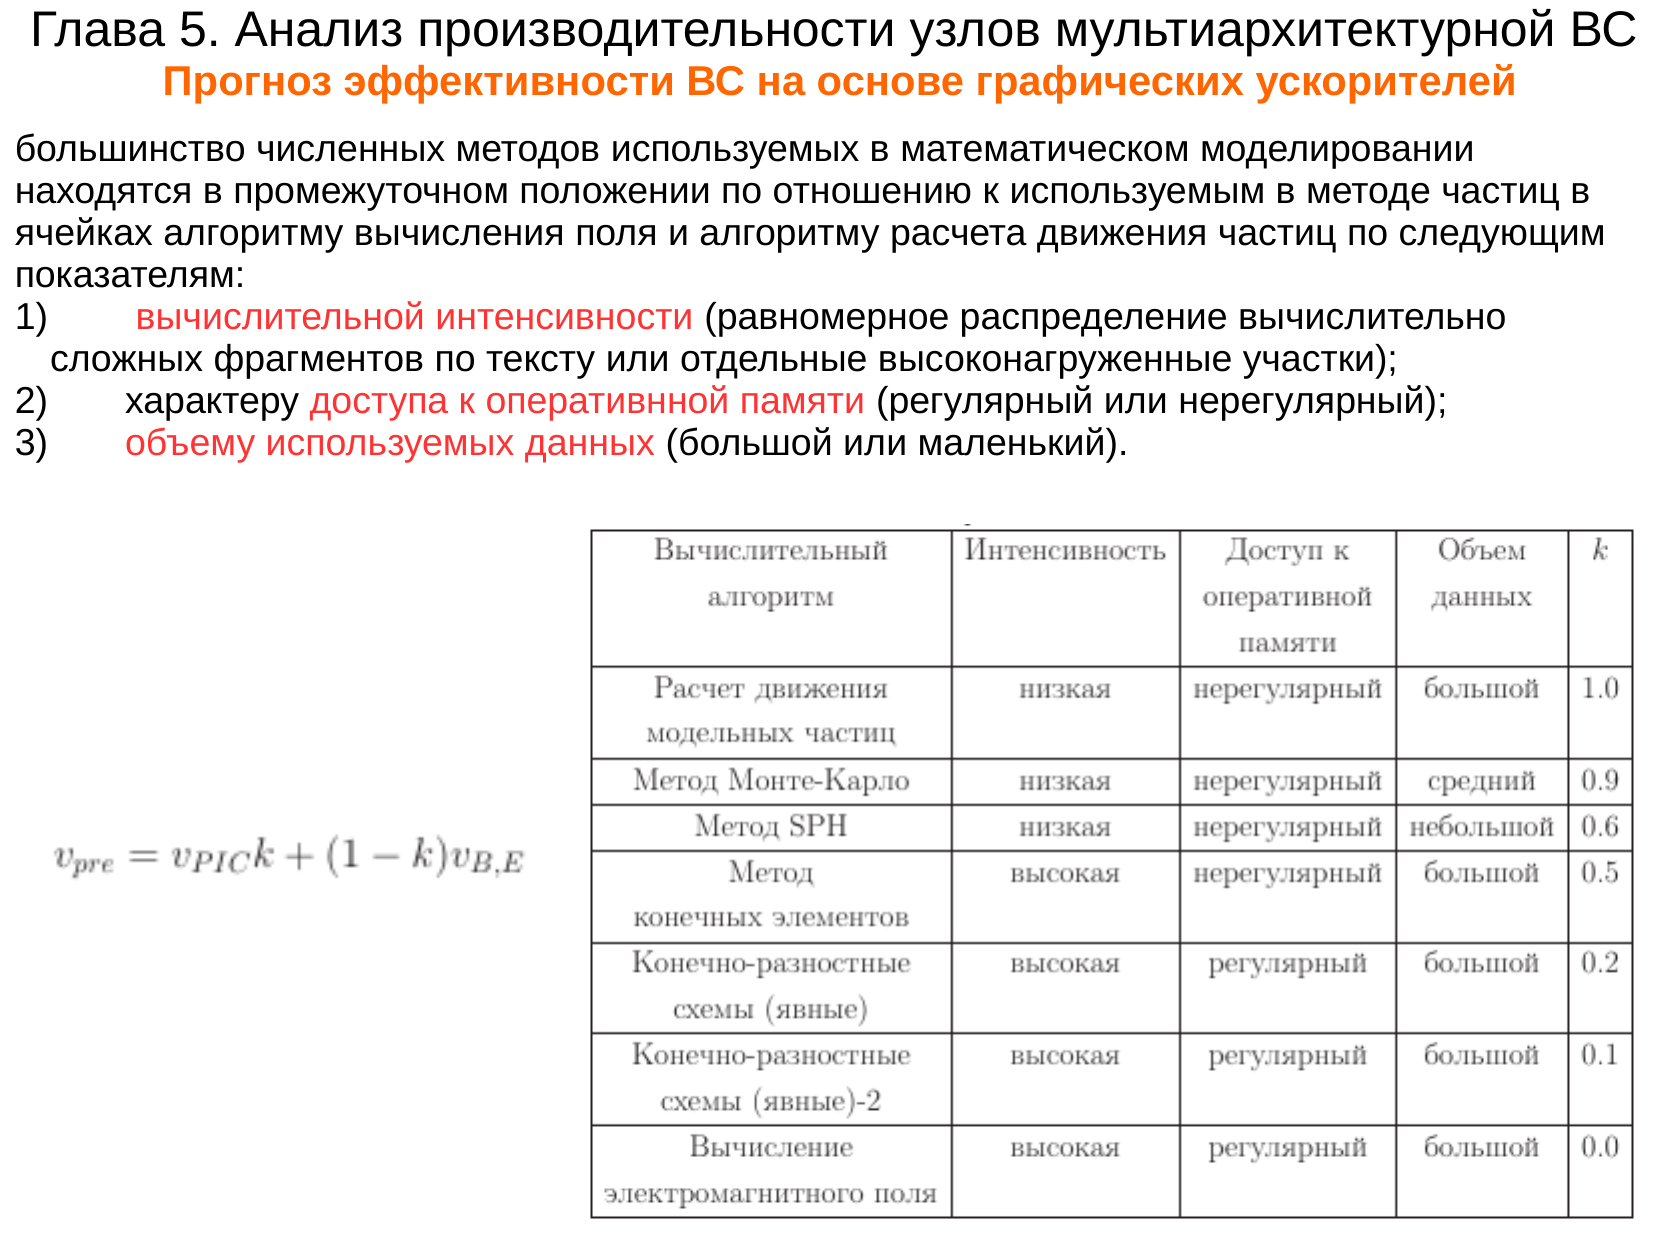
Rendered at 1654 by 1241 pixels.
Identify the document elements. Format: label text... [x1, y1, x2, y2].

text_box большинство численных методов используемых в математическом моделировании находятся в промежуточном положении по отношению к используемым в методе частиц в ячейках алгоритму вычисления поля и алгоритму расчета движения частиц по следующим показателям: вычислительной интенсивности (равномерное распределение вычислительно сложных фрагментов по тексту или отдельные высоконагруженные участки); характеру доступа к оперативнной памяти (регулярный или нерегулярный); объему используемых данных (большой или маленький). [0, 120, 1654, 555]
title Глава 5. Анализ производительности узлов мультиархитектурной ВС Прогноз эффективности ВС на основе графических ускорителей [15, 0, 1654, 120]
picture [7, 555, 1654, 1235]
